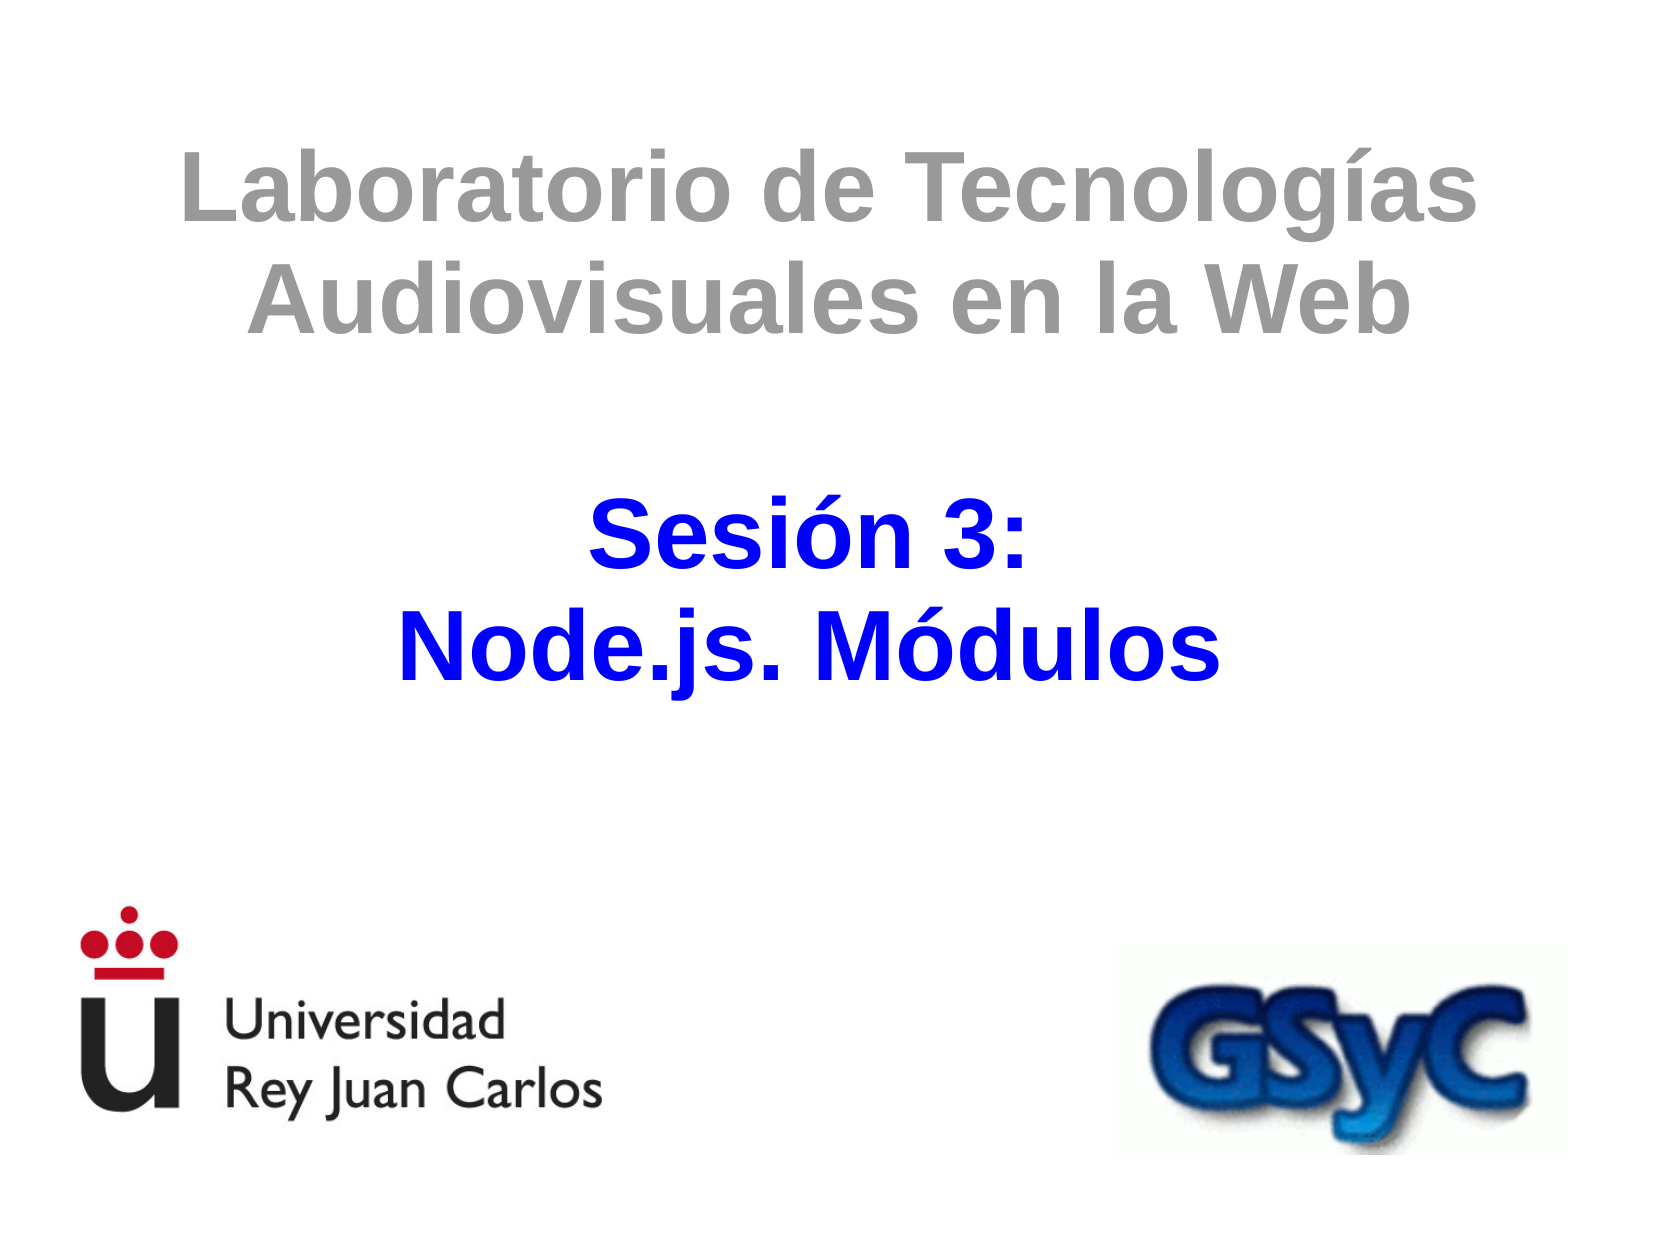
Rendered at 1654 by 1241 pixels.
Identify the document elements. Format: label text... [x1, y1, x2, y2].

title Sesión 3: Node.js. Módulos [135, 422, 1486, 758]
title Laboratorio de Tecnologías Audiovisuales en la Web [144, 75, 1516, 411]
picture [1110, 944, 1567, 1156]
picture [46, 884, 631, 1141]
